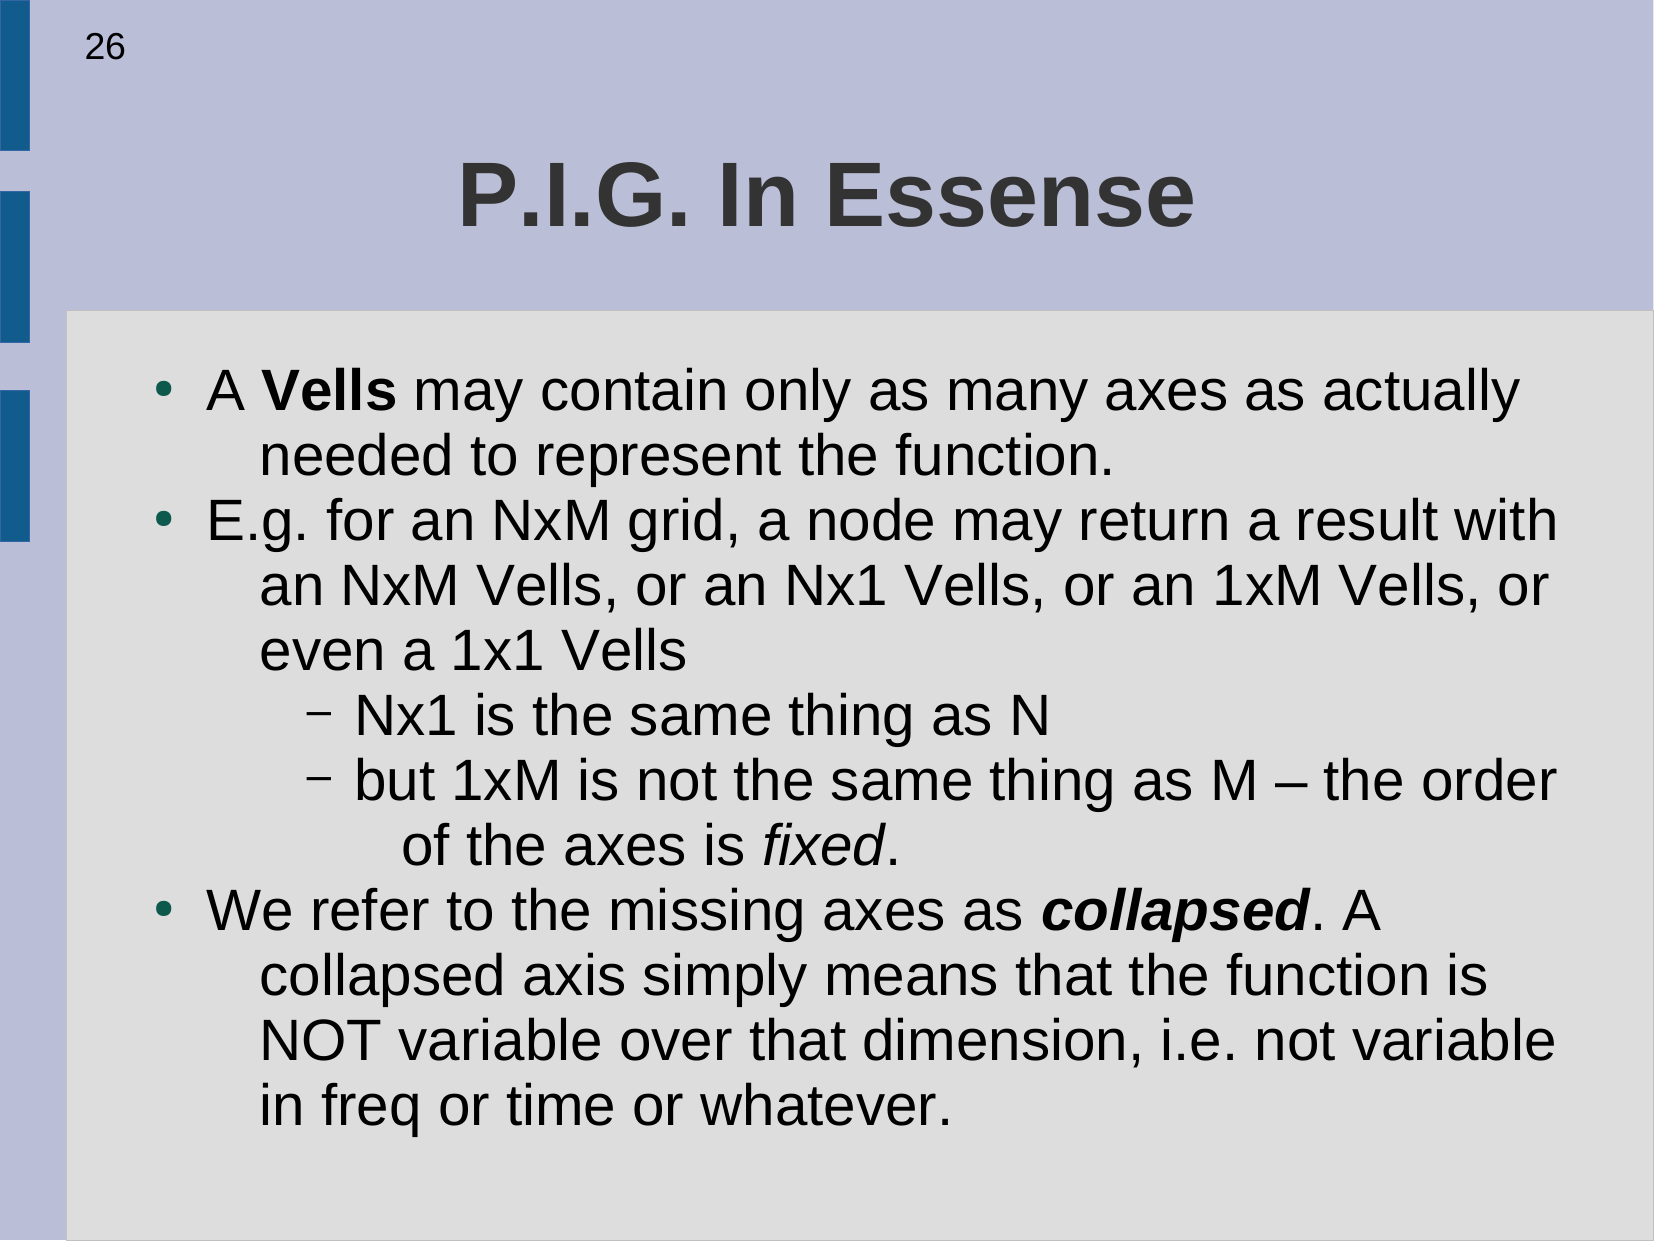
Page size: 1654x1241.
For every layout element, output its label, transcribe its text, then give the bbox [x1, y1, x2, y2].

text_box <number> [69, 18, 271, 92]
list A Vells may contain only as many axes as actually needed to represent the function. E.g. for an NxM grid, a node may return a result with an NxM Vells, or an Nx1 Vells, or an 1xM Vells, or even a 1x1 Vells Nx1 is the same thing as N but 1xM is not the same thing as M – the order of the axes is fixed. We refer to the missing axes as collapsed. A collapsed axis simply means that the function is NOT variable over that dimension, i.e. not variable in freq or time or whatever. [117, 357, 1600, 1139]
title P.I.G. In Essense [121, 91, 1534, 299]
